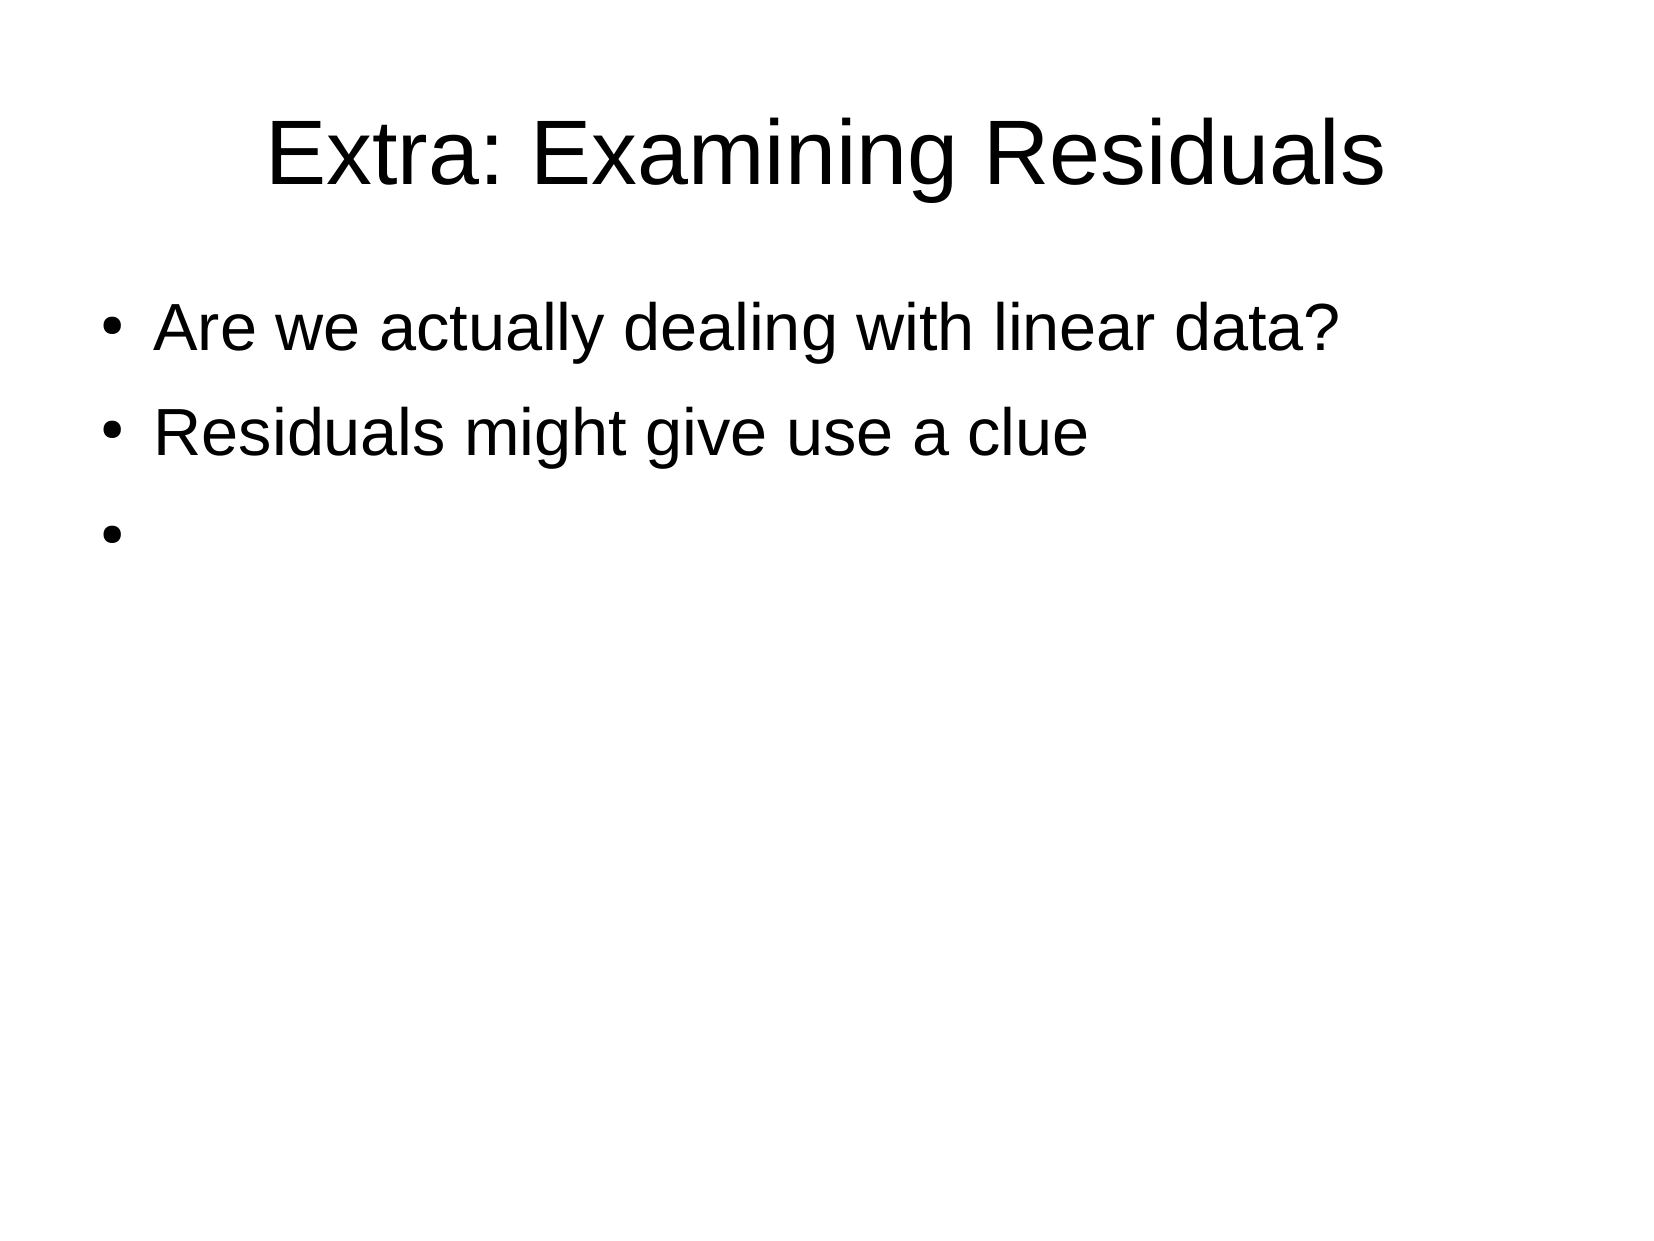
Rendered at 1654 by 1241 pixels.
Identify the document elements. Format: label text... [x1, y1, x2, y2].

list Are we actually dealing with linear data? Residuals might give use a clue [82, 290, 1571, 1010]
title Extra: Examining Residuals [82, 49, 1571, 257]
